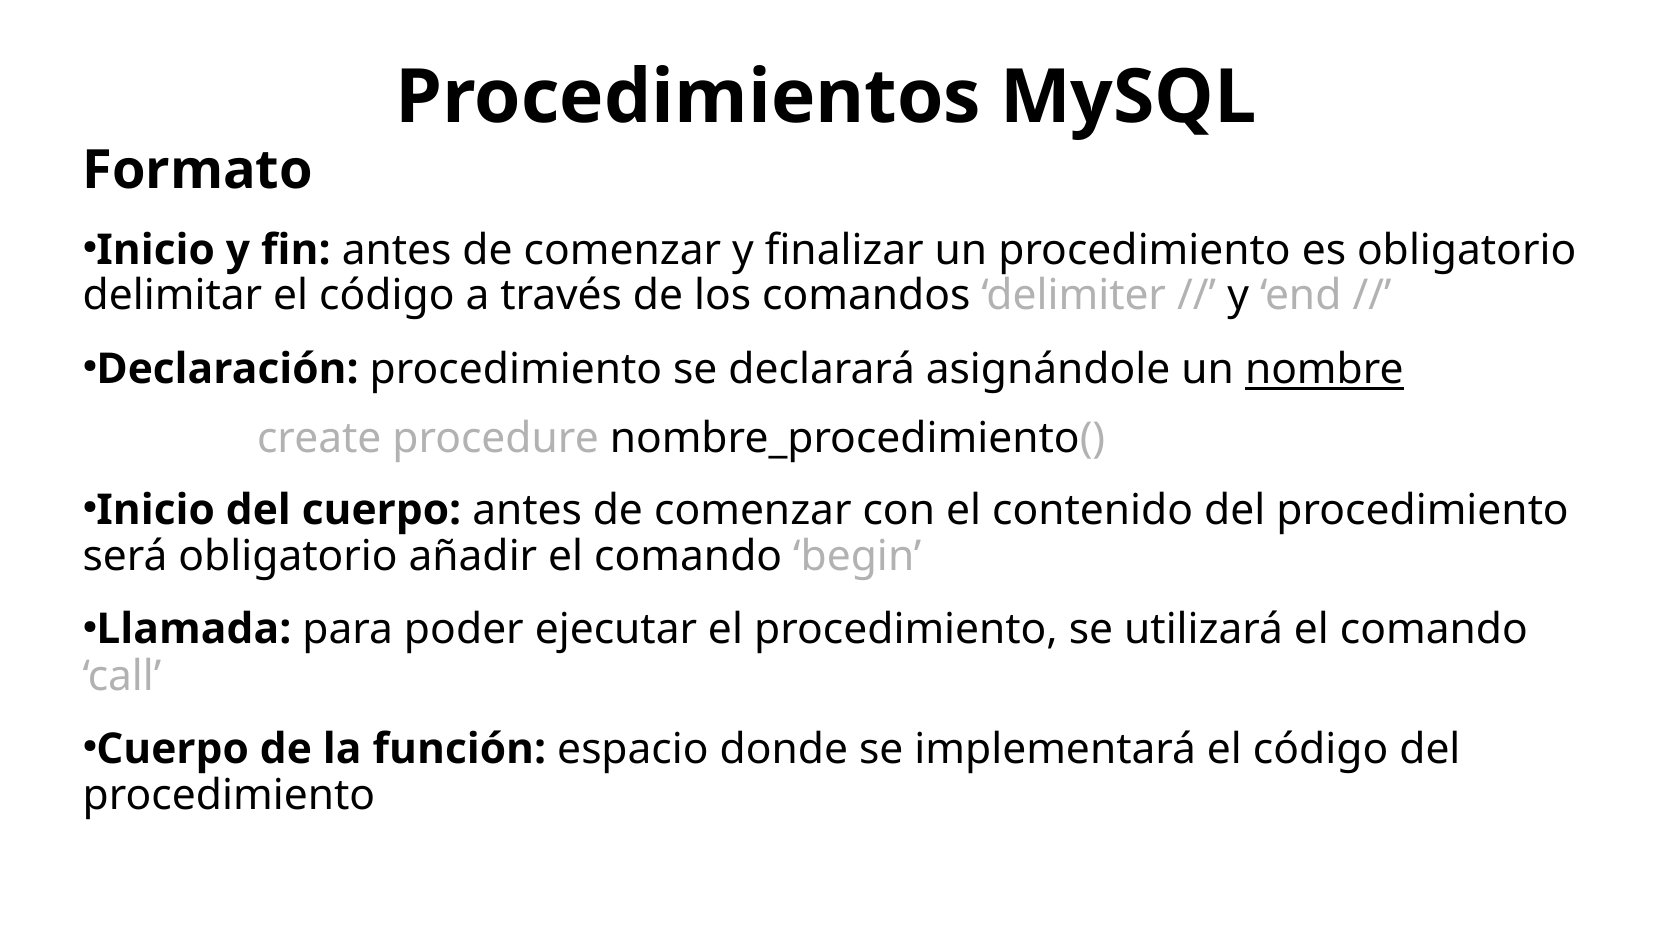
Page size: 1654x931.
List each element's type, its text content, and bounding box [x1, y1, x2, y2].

title Procedimientos MySQL [82, 37, 1571, 141]
list Formato Inicio y fin: antes de comenzar y finalizar un procedimiento es obligatorio delimitar el código a través de los comandos ‘delimiter //’ y ‘end //’ Declaración: procedimiento se declarará asignándole un nombre create procedure nombre_procedimiento() Inicio del cuerpo: antes de comenzar con el contenido del procedimiento será obligatorio añadir el comando ‘begin’ Llamada: para poder ejecutar el procedimiento, se utilizará el comando ‘call’ Cuerpo de la función: espacio donde se implementará el código del procedimiento [82, 141, 1595, 851]
